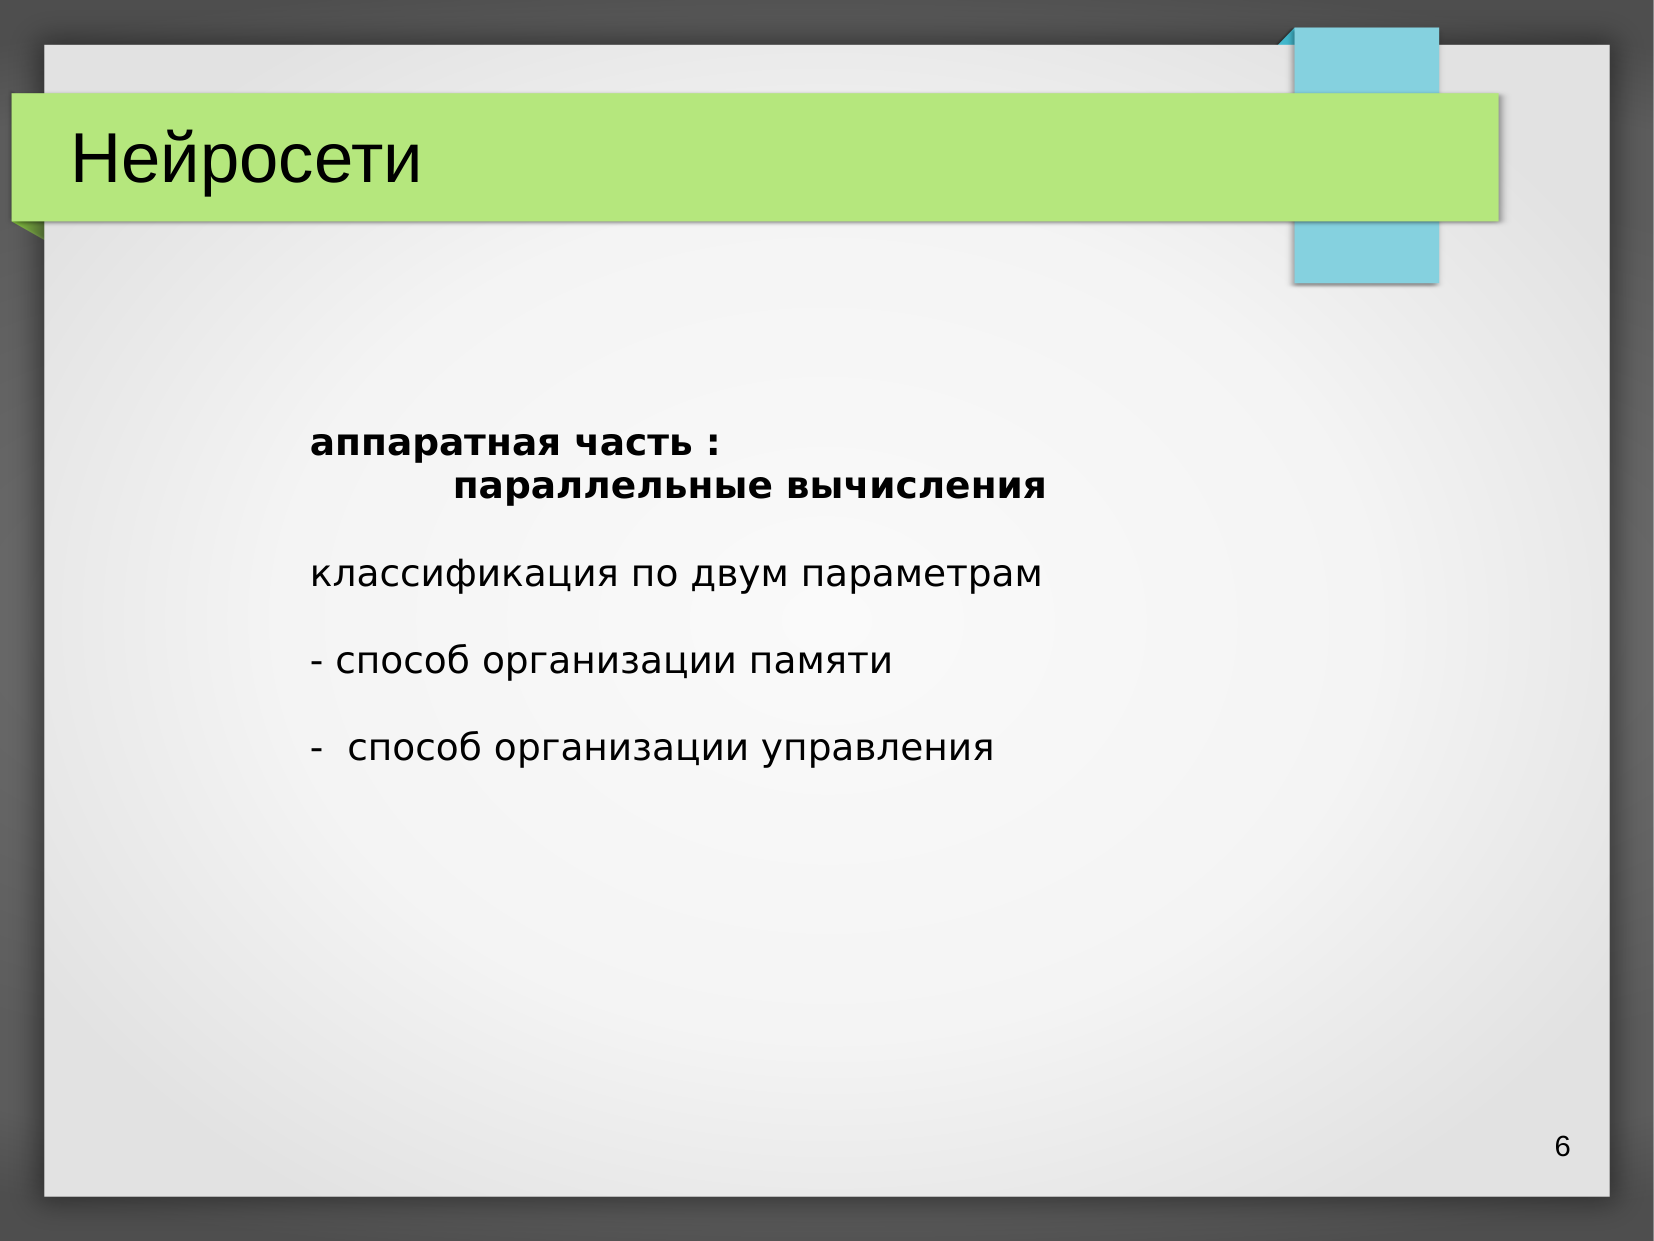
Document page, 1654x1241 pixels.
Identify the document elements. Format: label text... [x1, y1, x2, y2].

picture [0, 0, 1654, 1241]
title Нейросети [70, 118, 1205, 199]
text_box аппаратная часть : параллельные вычисления классификация по двум параметрам - способ организации памяти - способ организации управления [295, 413, 1359, 995]
